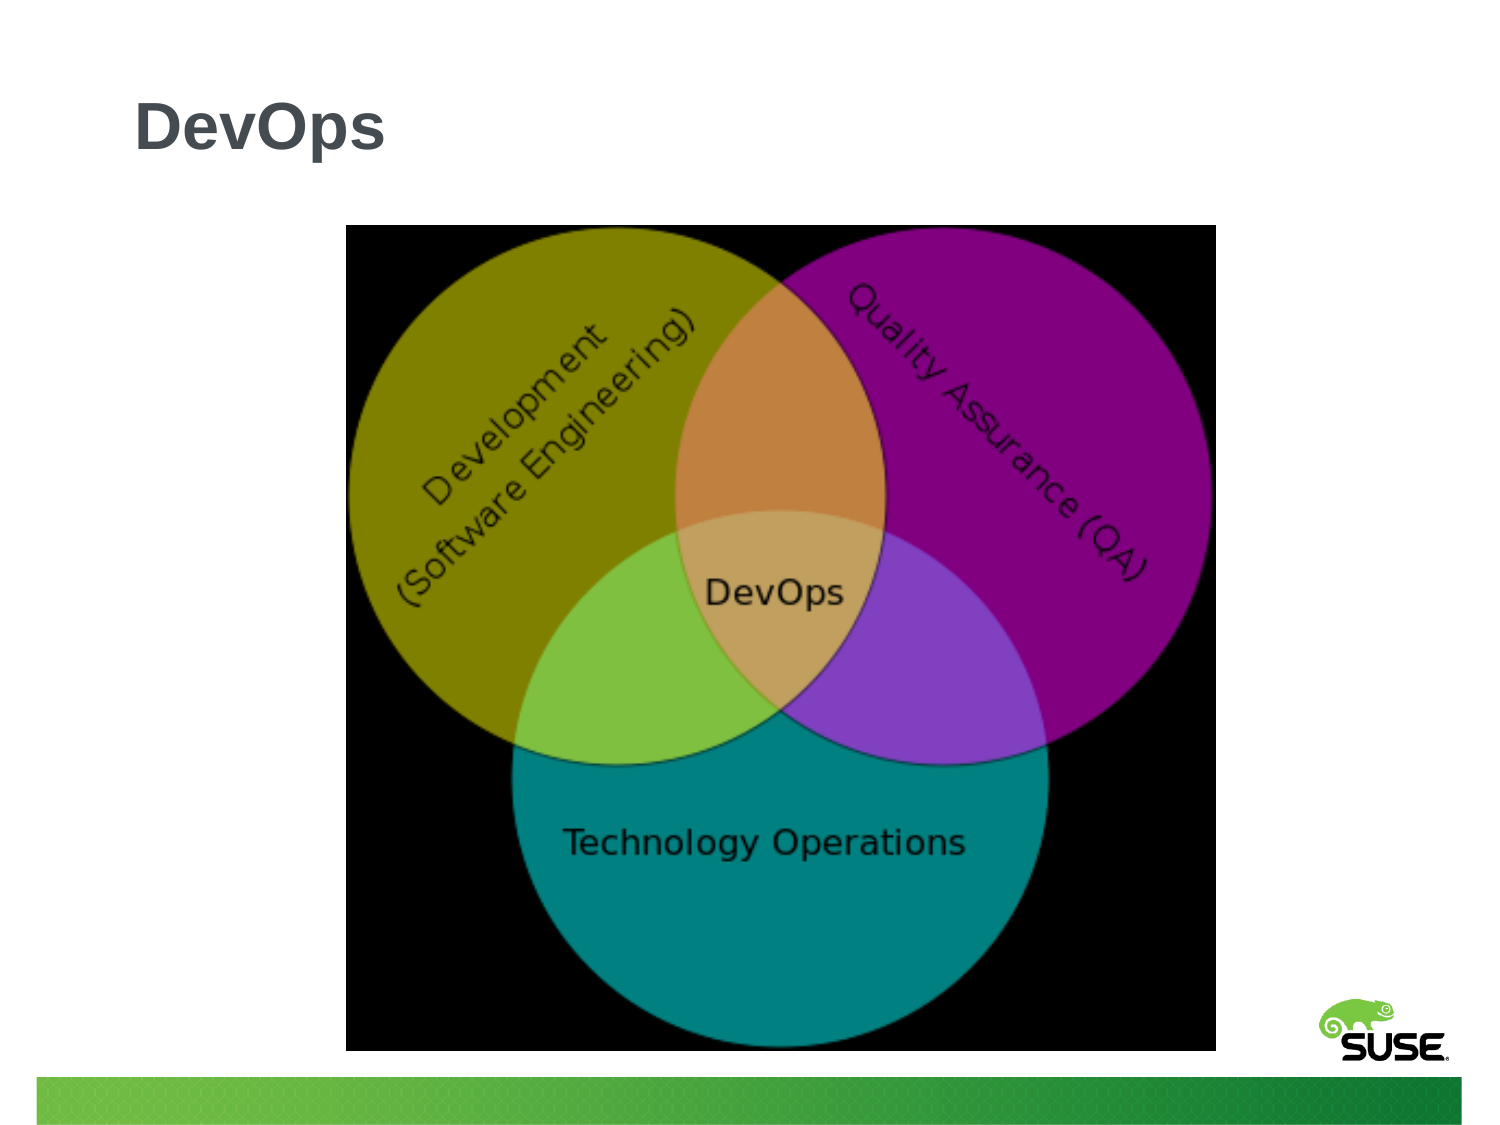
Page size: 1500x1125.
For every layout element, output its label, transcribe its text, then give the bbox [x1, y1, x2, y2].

picture [1319, 999, 1449, 1061]
picture [36, 1077, 1462, 1125]
text_box DevOps [134, 29, 1371, 217]
picture [346, 225, 1216, 1051]
